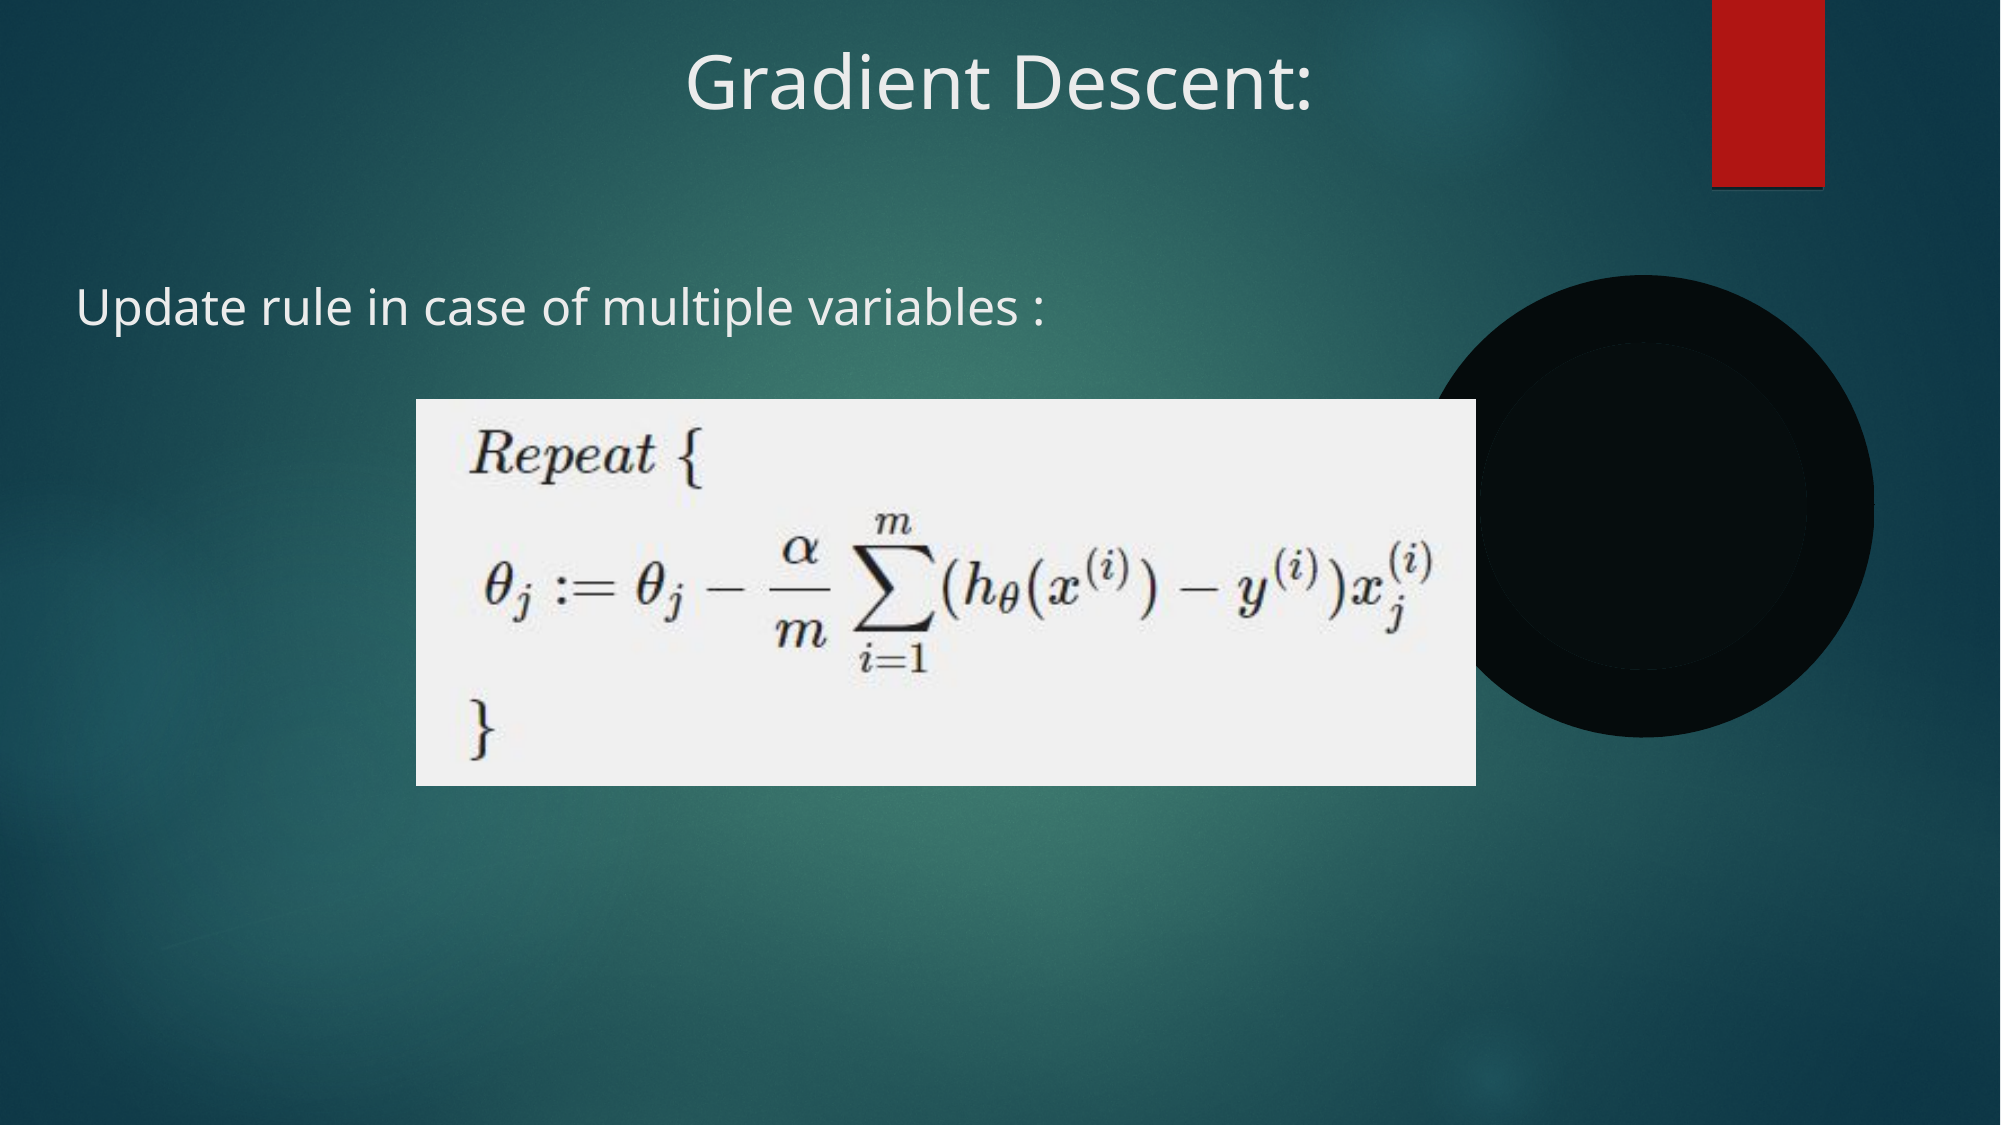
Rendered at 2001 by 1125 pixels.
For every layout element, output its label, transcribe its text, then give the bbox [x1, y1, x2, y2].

text_box [201, 384, 856, 442]
text_box Gradient Descent: [590, 26, 1410, 143]
picture [416, 399, 1476, 786]
text_box Update rule in case of multiple variables : [0, 268, 1259, 384]
